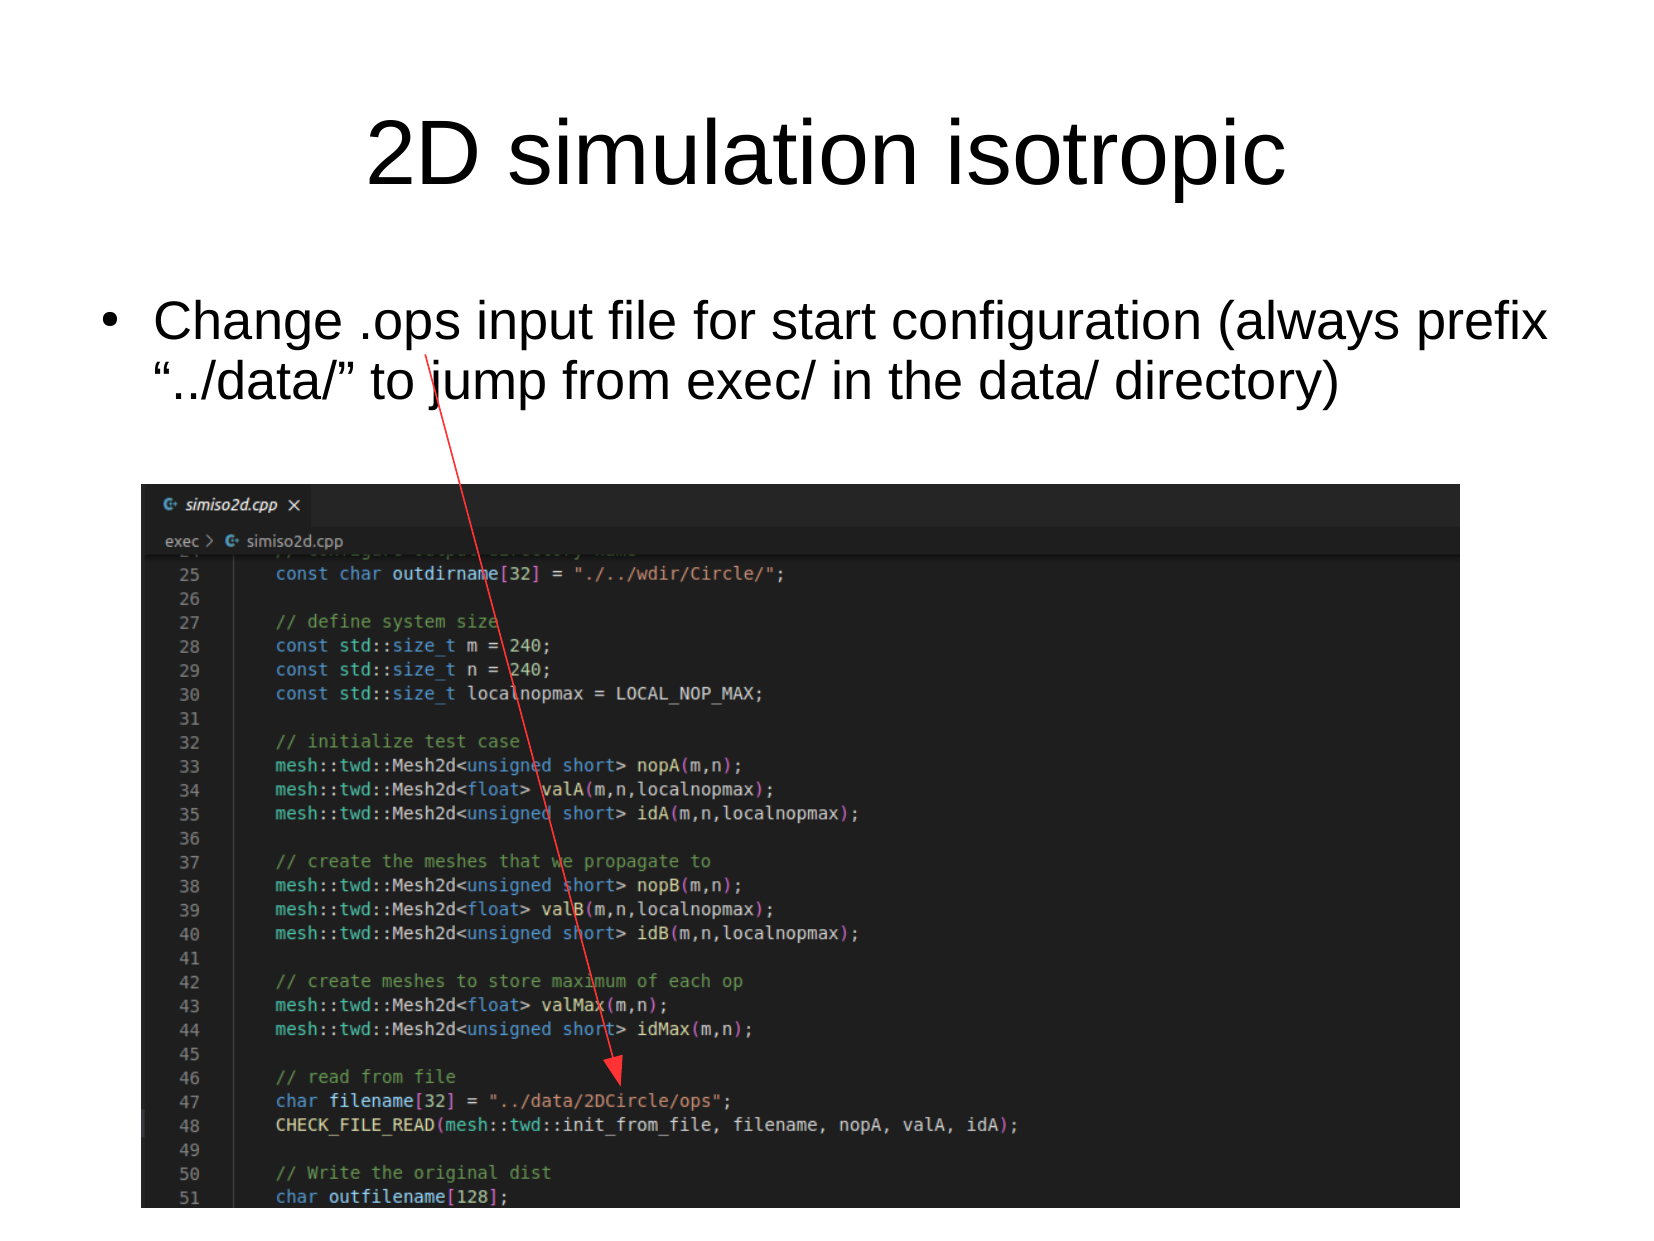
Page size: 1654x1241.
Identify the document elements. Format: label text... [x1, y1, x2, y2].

list Change .ops input file for start configuration (always prefix “../data/” to jump from exec/ in the data/ directory) [82, 290, 1571, 1010]
picture [141, 484, 1460, 1208]
title 2D simulation isotropic [82, 49, 1571, 257]
